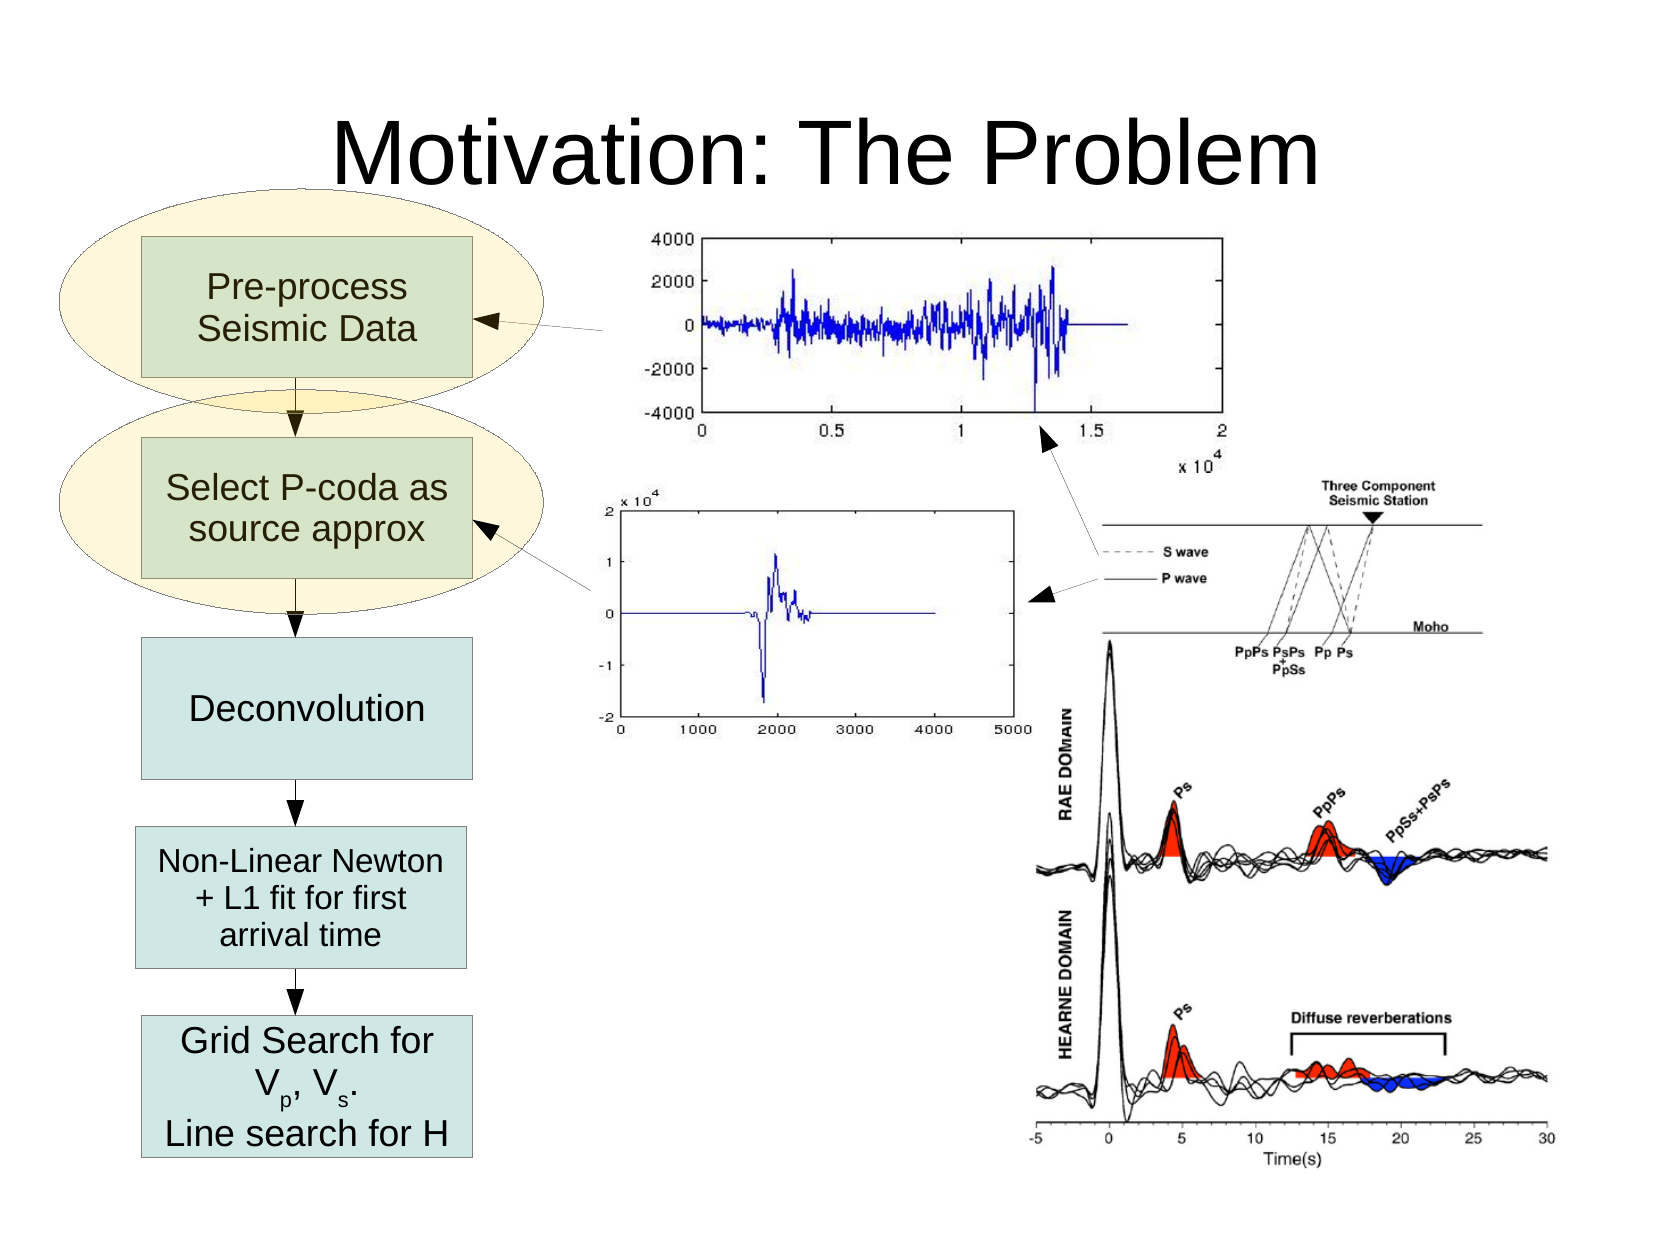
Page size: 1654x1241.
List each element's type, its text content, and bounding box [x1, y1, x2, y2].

text_box Grid Search for Vp, Vs. Line search for H [141, 1015, 473, 1158]
text_box Deconvolution [141, 637, 473, 780]
text_box [59, 188, 544, 615]
text_box Non-Linear Newton + L1 fit for first arrival time [135, 826, 467, 969]
picture [555, 219, 1561, 1182]
title Motivation: The Problem [82, 49, 1571, 257]
